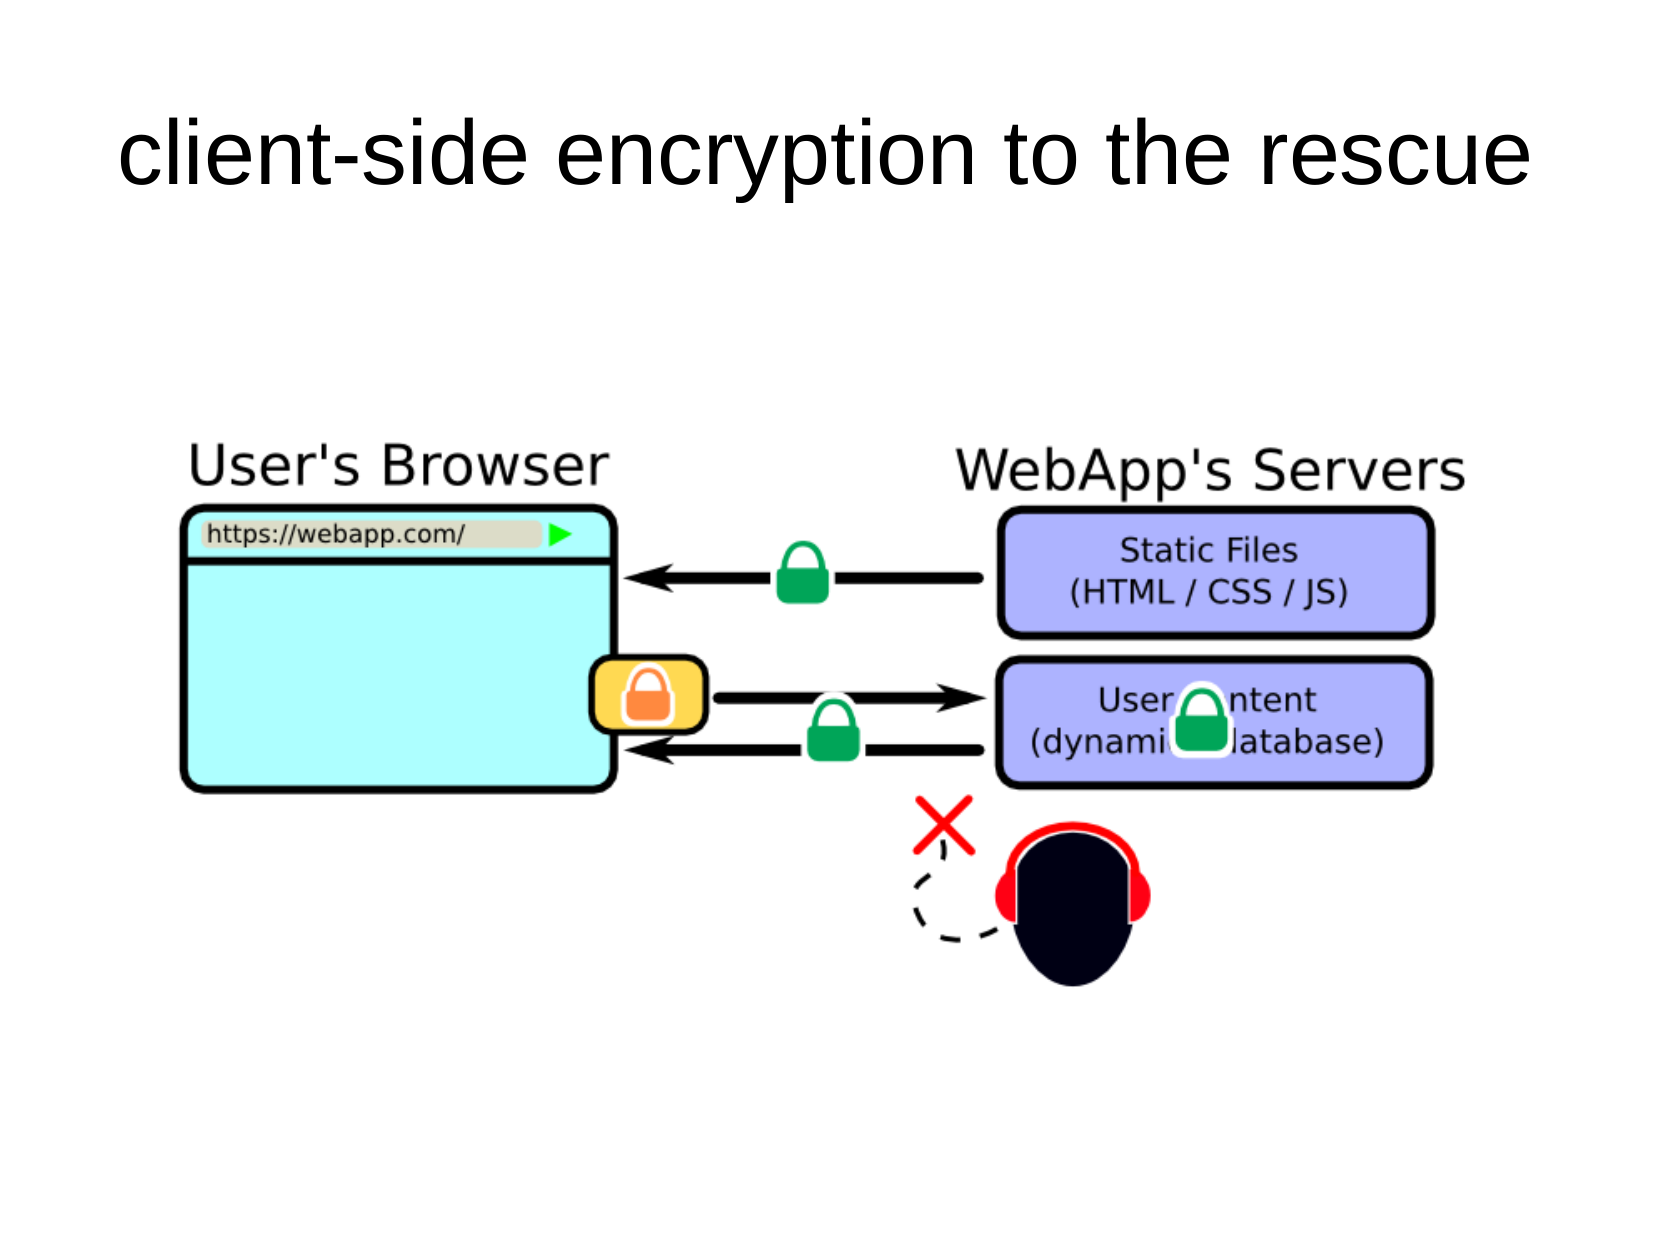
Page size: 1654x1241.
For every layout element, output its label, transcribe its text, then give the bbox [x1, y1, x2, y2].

title client-side encryption to the rescue [82, 49, 1571, 257]
picture [60, 391, 1543, 1050]
